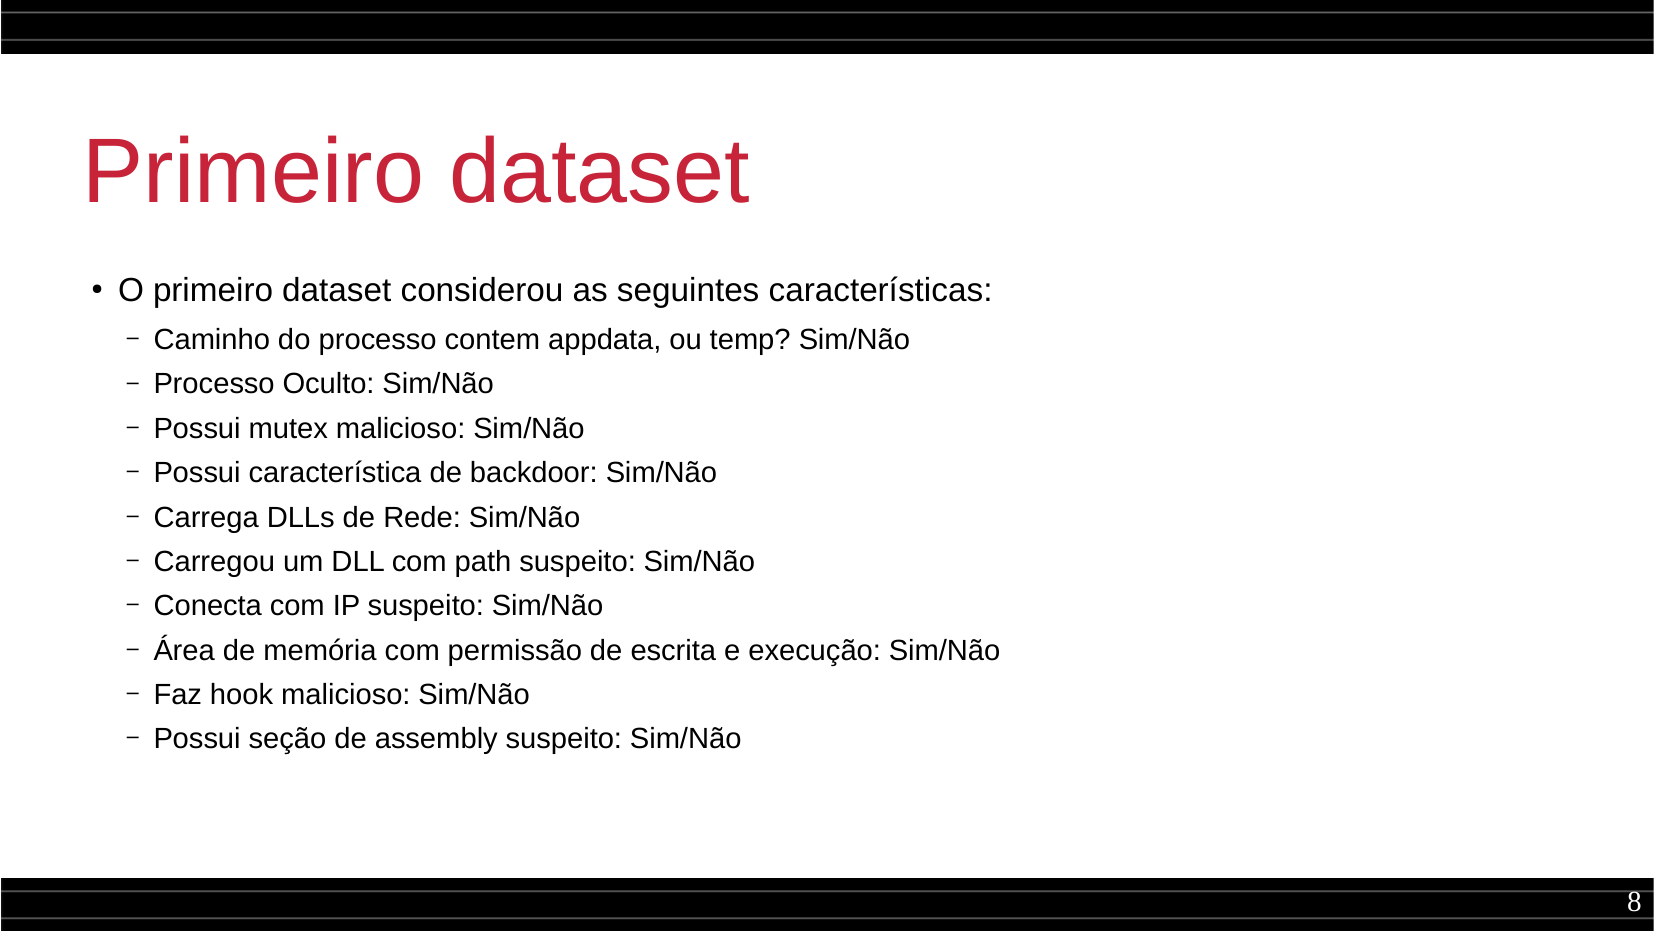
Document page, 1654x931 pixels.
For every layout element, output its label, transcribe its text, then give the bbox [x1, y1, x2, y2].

picture [1, 0, 1654, 54]
title Primeiro dataset [82, 92, 1571, 249]
picture [1, 878, 1654, 931]
list O primeiro dataset considerou as seguintes características: Caminho do processo contem appdata, ou temp? Sim/Não Processo Oculto: Sim/Não Possui mutex malicioso: Sim/Não Possui característica de backdoor: Sim/Não Carrega DLLs de Rede: Sim/Não Carregou um DLL com path suspeito: Sim/Não Conecta com IP suspeito: Sim/Não Área de memória com permissão de escrita e execução: Sim/Não Faz hook malicioso: Sim/Não Possui seção de assembly suspeito: Sim/Não [82, 271, 1571, 758]
